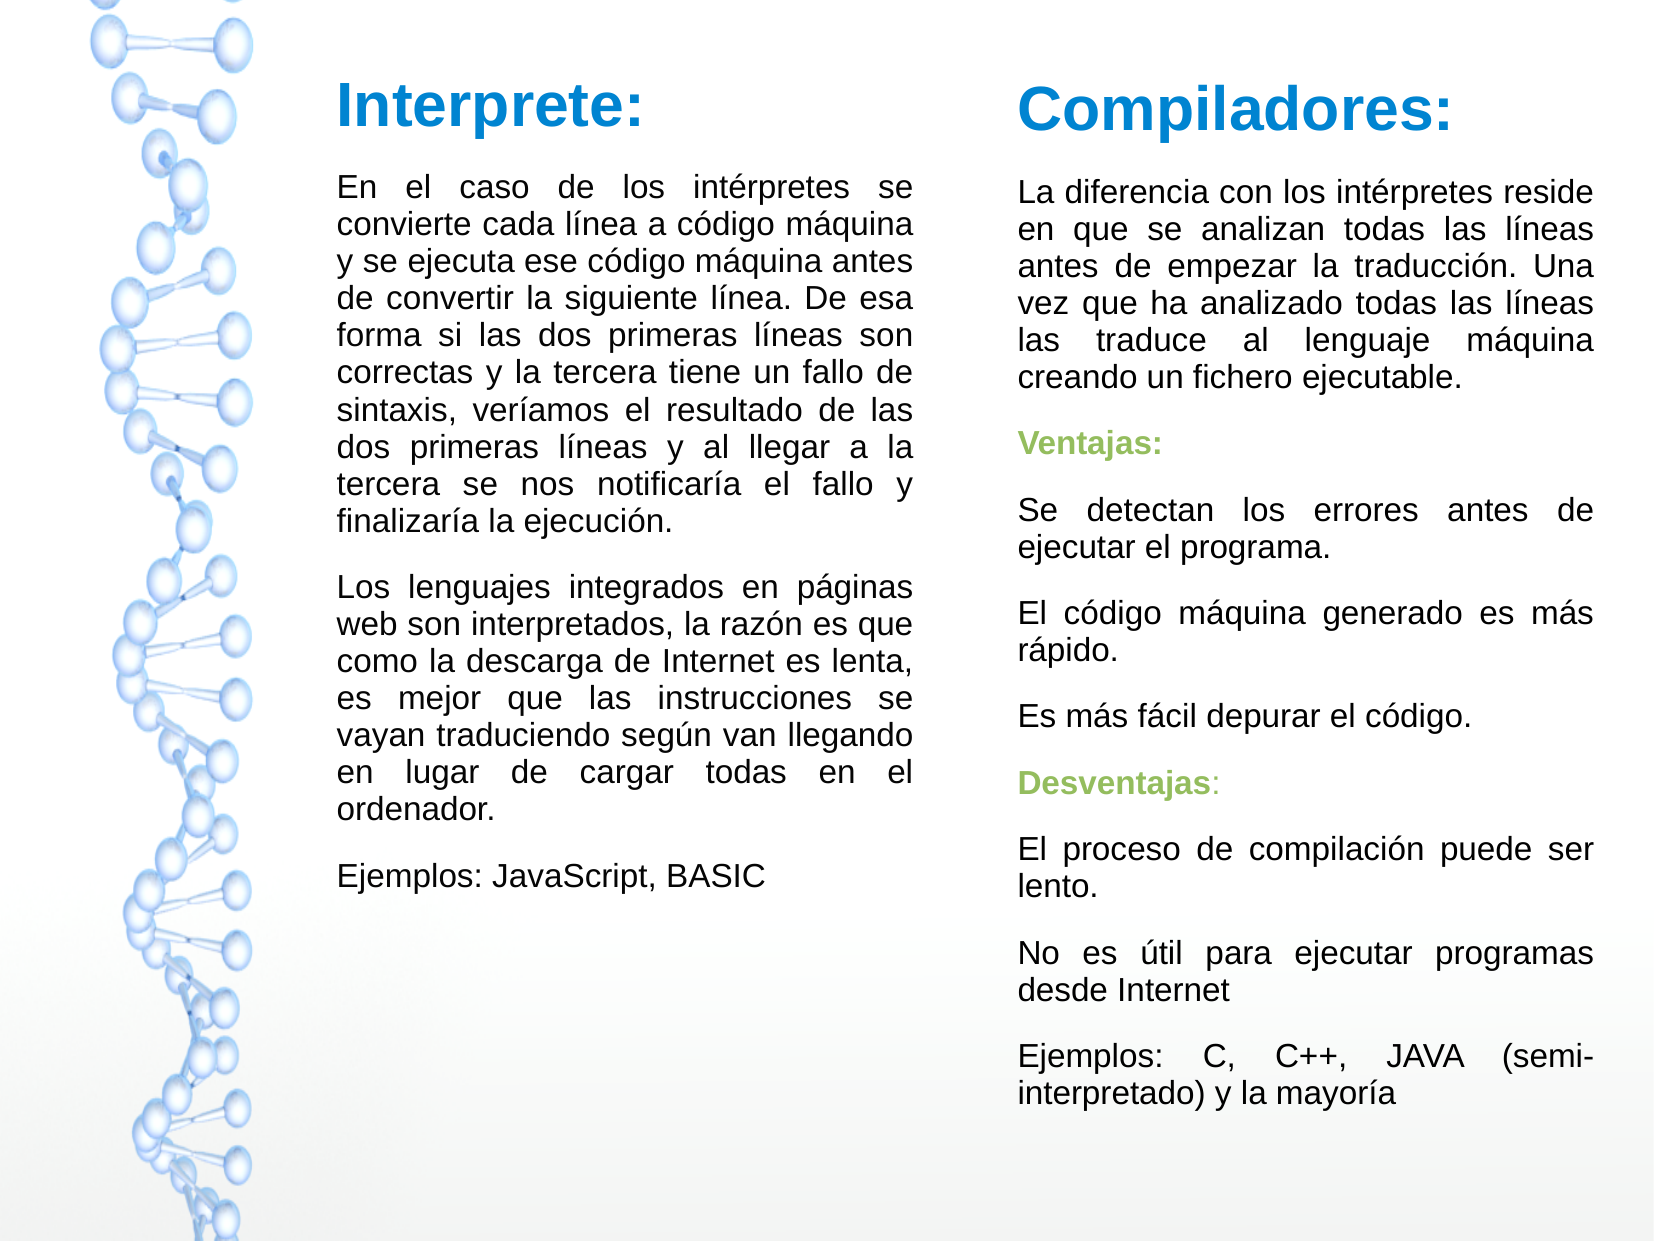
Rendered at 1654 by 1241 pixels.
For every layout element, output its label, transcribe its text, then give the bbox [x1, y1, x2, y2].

picture [0, 0, 1654, 1241]
list Interprete: En el caso de los intérpretes se convierte cada línea a código máquina y se ejecuta ese código máquina antes de convertir la siguiente línea. De esa forma si las dos primeras líneas son correctas y la tercera tiene un fallo de sintaxis, veríamos el resultado de las dos primeras líneas y al llegar a la tercera se nos notificaría el fallo y finalizaría la ejecución. Los lenguajes integrados en páginas web son interpretados, la razón es que como la descarga de Internet es lenta, es mejor que las instrucciones se vayan traduciendo según van llegando en lugar de cargar todas en el ordenador. Ejemplos: JavaScript, BASIC [265, 69, 915, 1019]
list Compiladores: La diferencia con los intérpretes reside en que se analizan todas las líneas antes de empezar la traducción. Una vez que ha analizado todas las líneas las traduce al lenguaje máquina creando un fichero ejecutable. Ventajas: Se detectan los errores antes de ejecutar el programa. El código máquina generado es más rápido. Es más fácil depurar el código. Desventajas: El proceso de compilación puede ser lento. No es útil para ejecutar programas desde Internet Ejemplos: C, C++, JAVA (semi-interpretado) y la mayoría [946, 73, 1595, 1153]
